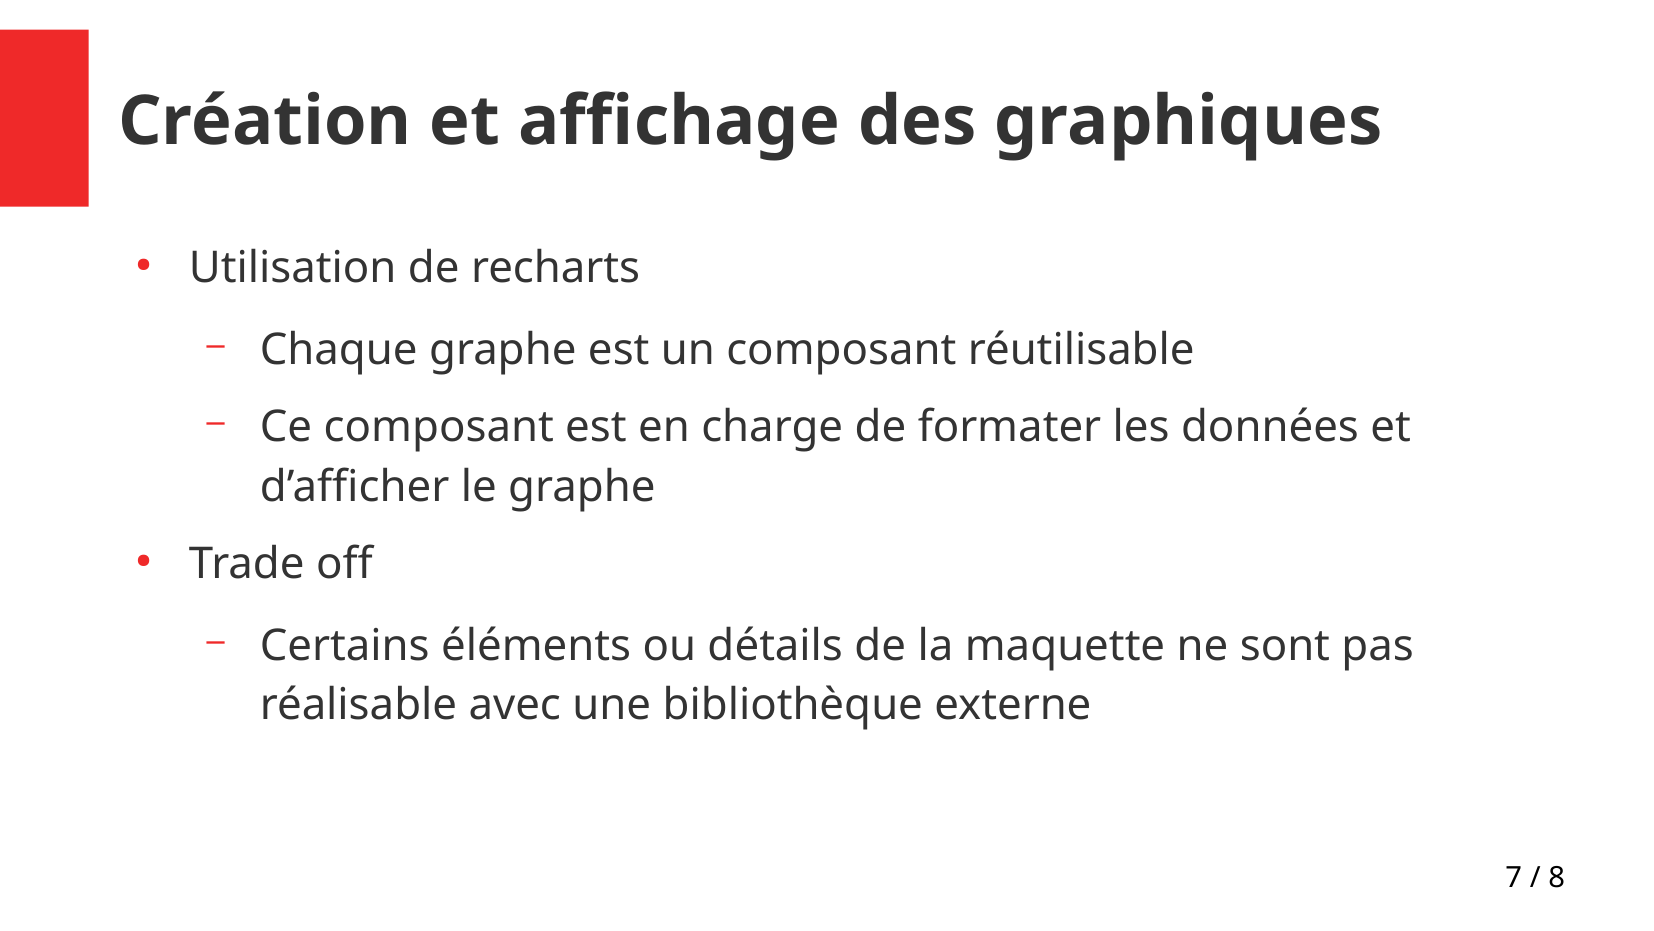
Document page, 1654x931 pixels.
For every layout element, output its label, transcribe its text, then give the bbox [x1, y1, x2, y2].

title Création et affichage des graphiques [118, 29, 1595, 207]
list Utilisation de recharts Chaque graphe est un composant réutilisable Ce composant est en charge de formater les données et d’afficher le graphe Trade off Certains éléments ou détails de la maquette ne sont pas réalisable avec une bibliothèque externe [118, 236, 1595, 798]
